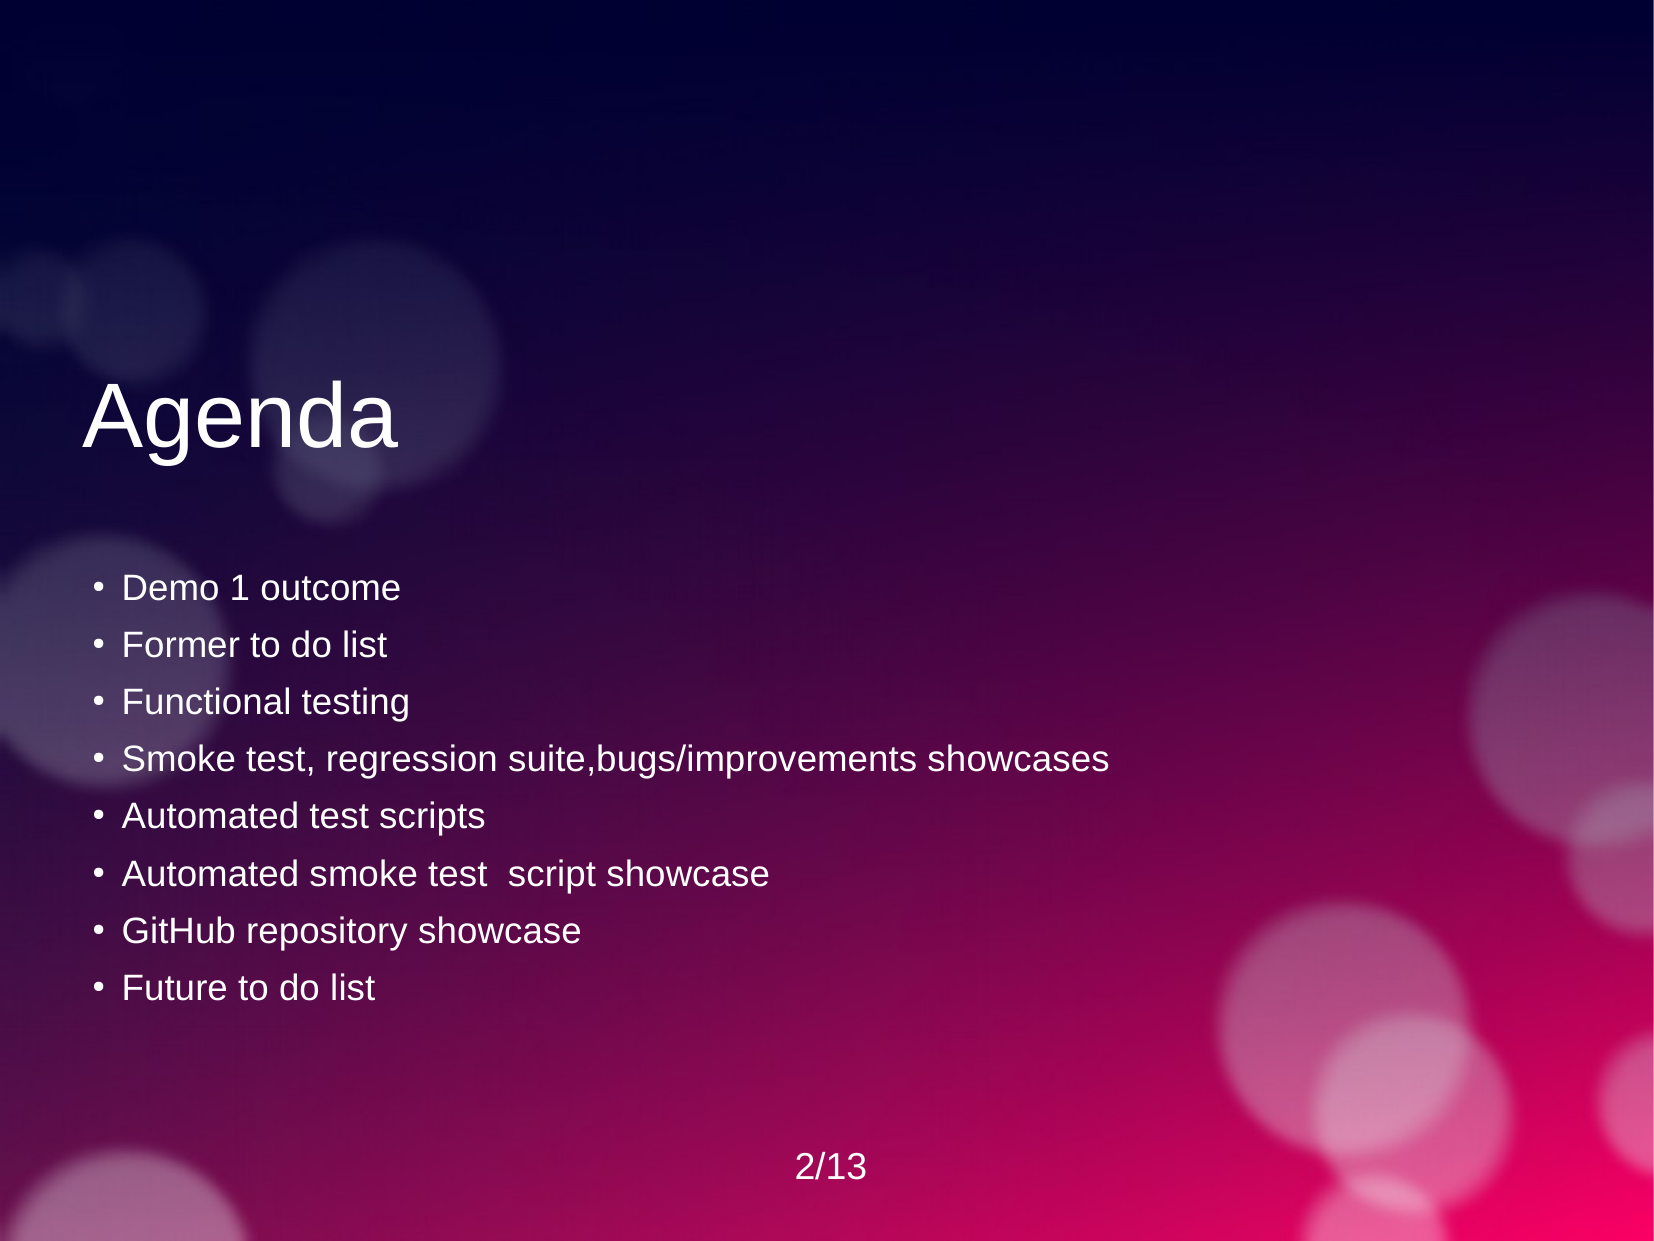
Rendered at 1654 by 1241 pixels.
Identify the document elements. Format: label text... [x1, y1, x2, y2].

text_box <number>/13 [516, 1137, 1146, 1208]
picture [0, 0, 1654, 1241]
list Demo 1 outcome Former to do list Functional testing Smoke test, regression suite,bugs/improvements showcases Automated test scripts Automated smoke test script showcase GitHub repository showcase Future to do list [82, 566, 1571, 1010]
title Agenda [82, 312, 1571, 520]
